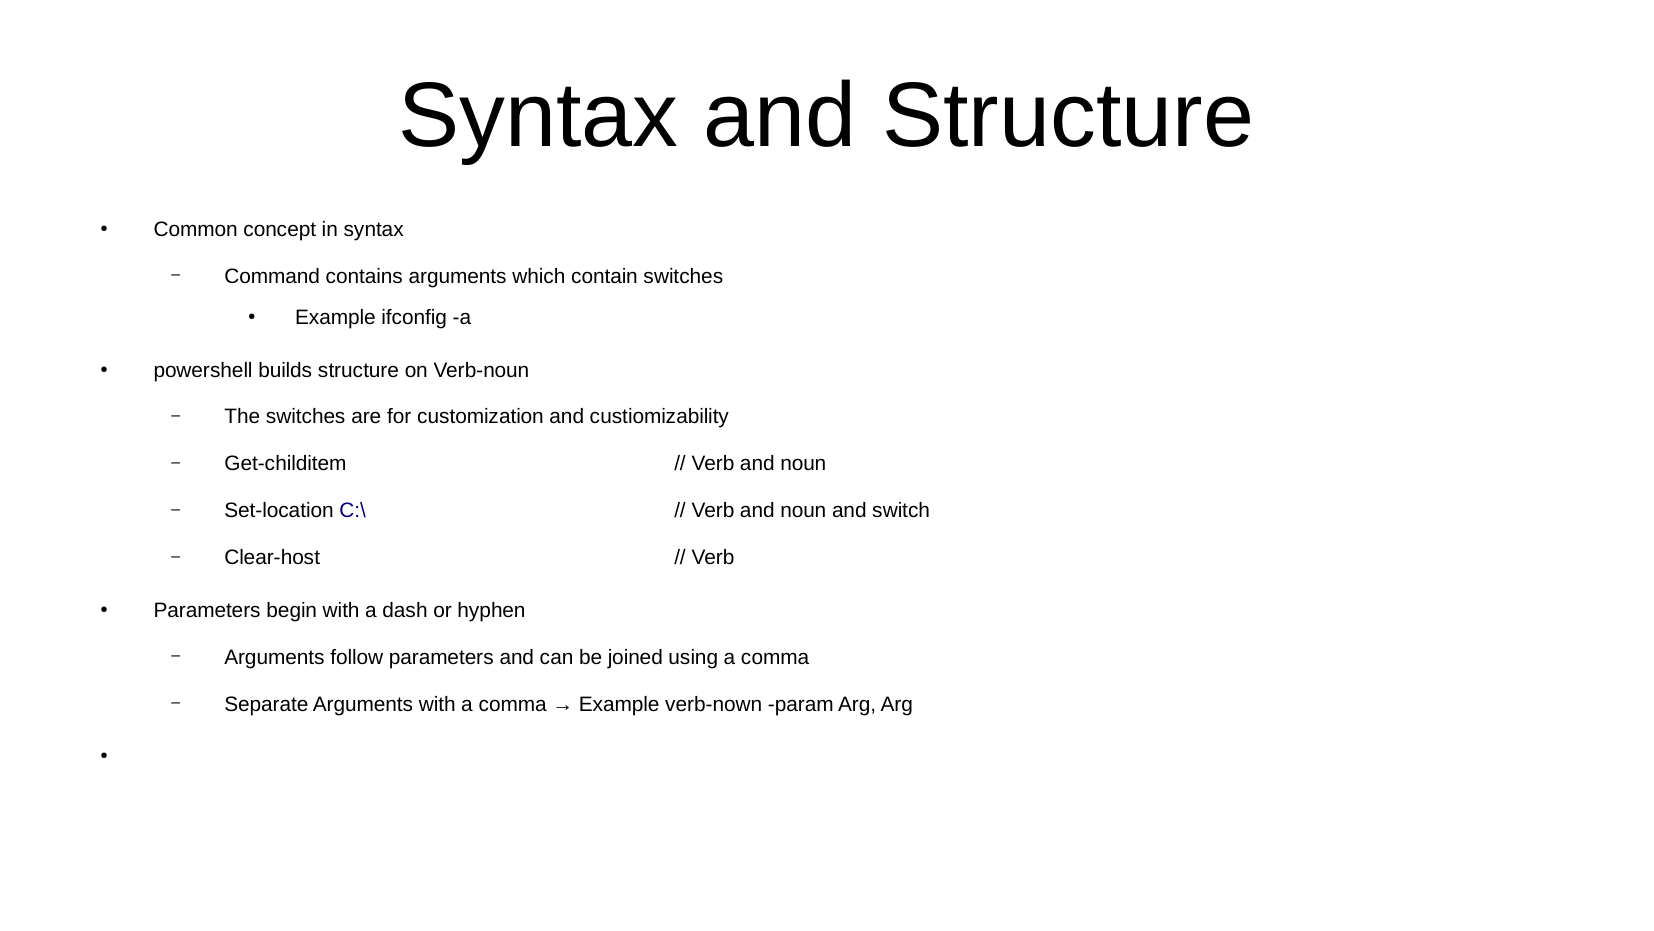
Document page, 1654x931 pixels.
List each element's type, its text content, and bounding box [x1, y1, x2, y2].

list Common concept in syntax Command contains arguments which contain switches Example ifconfig -a powershell builds structure on Verb-noun The switches are for customization and custiomizability Get-childitem // Verb and noun Set-location C:\ // Verb and noun and switch Clear-host // Verb Parameters begin with a dash or hyphen Arguments follow parameters and can be joined using a comma Separate Arguments with a comma → Example verb-nown -param Arg, Arg [82, 217, 1576, 916]
title Syntax and Structure [82, 37, 1571, 193]
